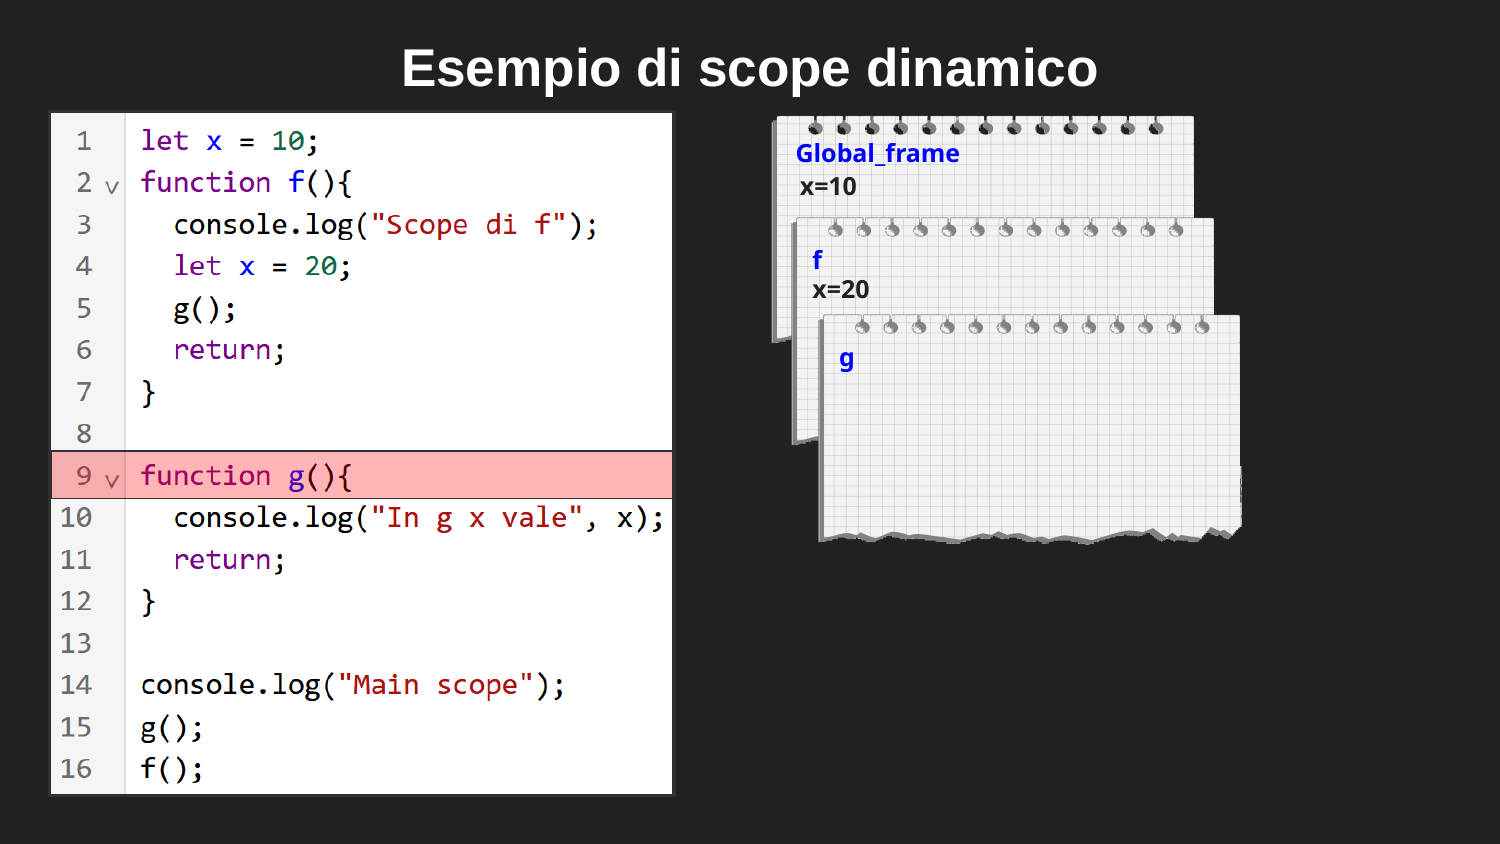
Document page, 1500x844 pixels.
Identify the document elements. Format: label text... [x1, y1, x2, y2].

text_box g [824, 347, 1101, 387]
text_box x=20 [797, 279, 1074, 319]
text_box Global_frame [780, 143, 1057, 183]
title Esempio di scope dinamico [51, 18, 1449, 113]
picture [51, 499, 673, 794]
text_box x=10 [784, 176, 1062, 214]
picture [764, 112, 1252, 549]
picture [51, 112, 673, 451]
text_box [51, 451, 673, 499]
text_box f [797, 250, 1074, 279]
